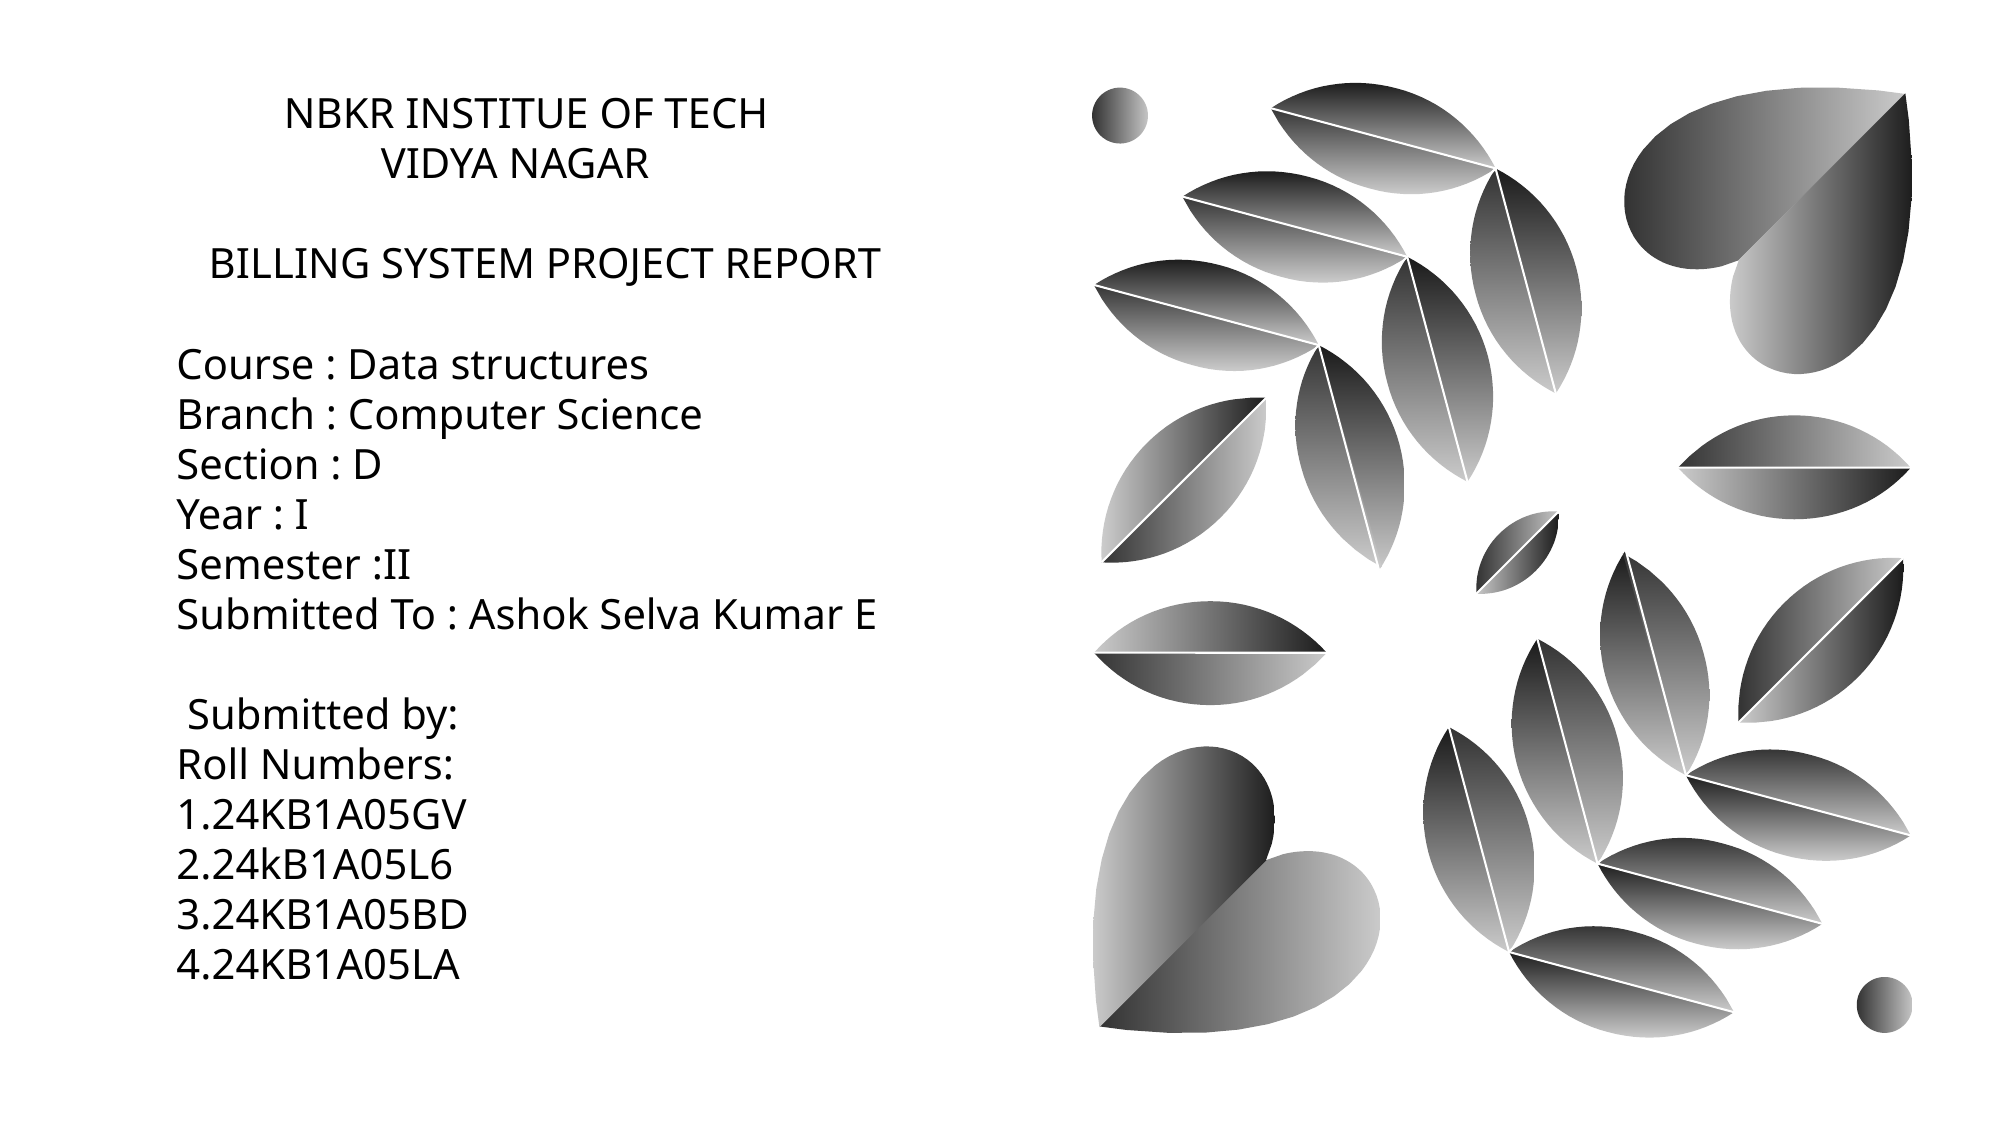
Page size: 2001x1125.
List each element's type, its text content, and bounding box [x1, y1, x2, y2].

title NBKR INSTITUE OF TECH VIDYA NAGAR BILLING SYSTEM PROJECT REPORT Course : Data structures Branch : Computer Science Section : D Year : I Semester :II Submitted To : Ashok Selva Kumar E Submitted by: Roll Numbers: 1.24KB1A05GV 2.24kB1A05L6 3.24KB1A05BD 4.24KB1A05LA [161, 48, 925, 1076]
